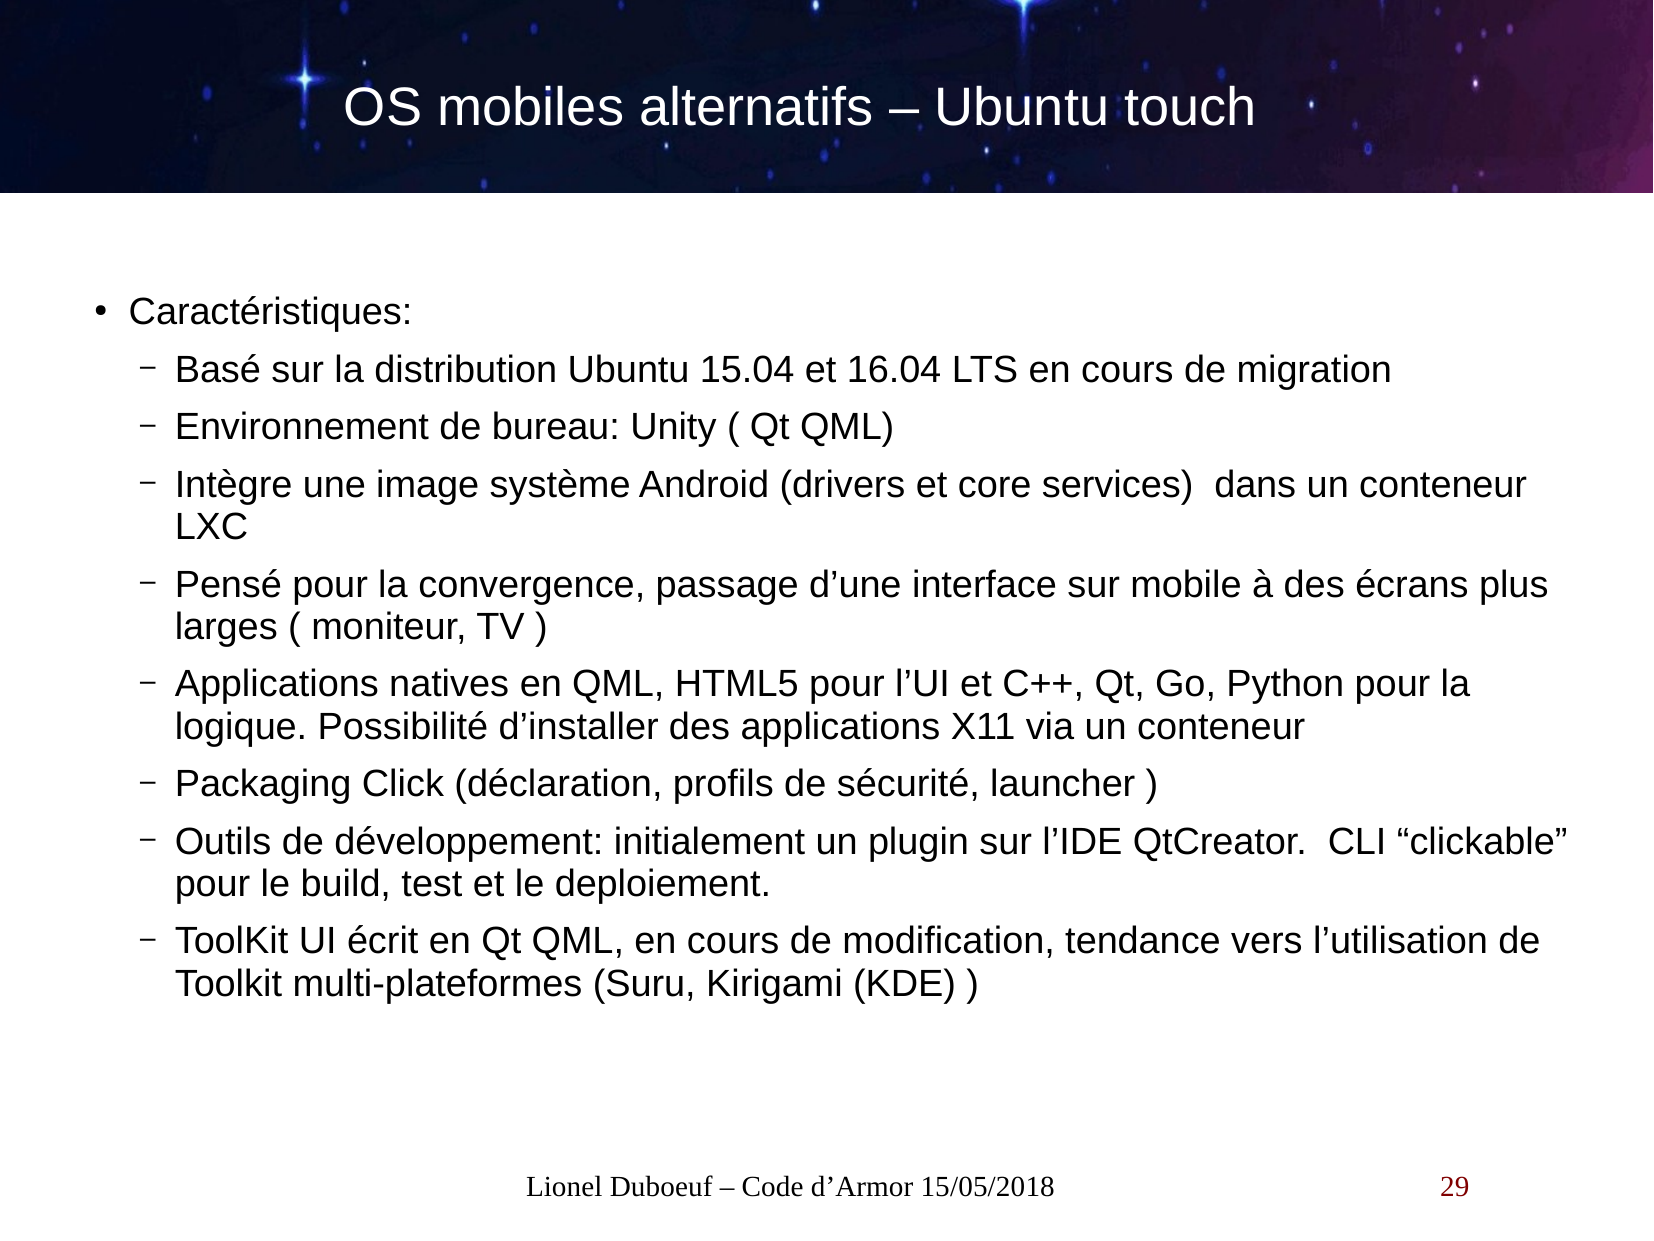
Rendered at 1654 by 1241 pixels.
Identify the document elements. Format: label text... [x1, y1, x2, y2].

picture [0, 0, 1653, 193]
title OS mobiles alternatifs – Ubuntu touch [57, 2, 1546, 211]
list Caractéristiques: Basé sur la distribution Ubuntu 15.04 et 16.04 LTS en cours de migration Environnement de bureau: Unity ( Qt QML) Intègre une image système Android (drivers et core services) dans un conteneur LXC Pensé pour la convergence, passage d’une interface sur mobile à des écrans plus larges ( moniteur, TV ) Applications natives en QML, HTML5 pour l’UI et C++, Qt, Go, Python pour la logique. Possibilité d’installer des applications X11 via un conteneur Packaging Click (déclaration, profils de sécurité, launcher ) Outils de développement: initialement un plugin sur l’IDE QtCreator. CLI “clickable” pour le build, test et le deploiement. ToolKit UI écrit en Qt QML, en cours de modification, tendance vers l’utilisation de Toolkit multi-plateformes (Suru, Kirigami (KDE) ) [82, 290, 1571, 1010]
